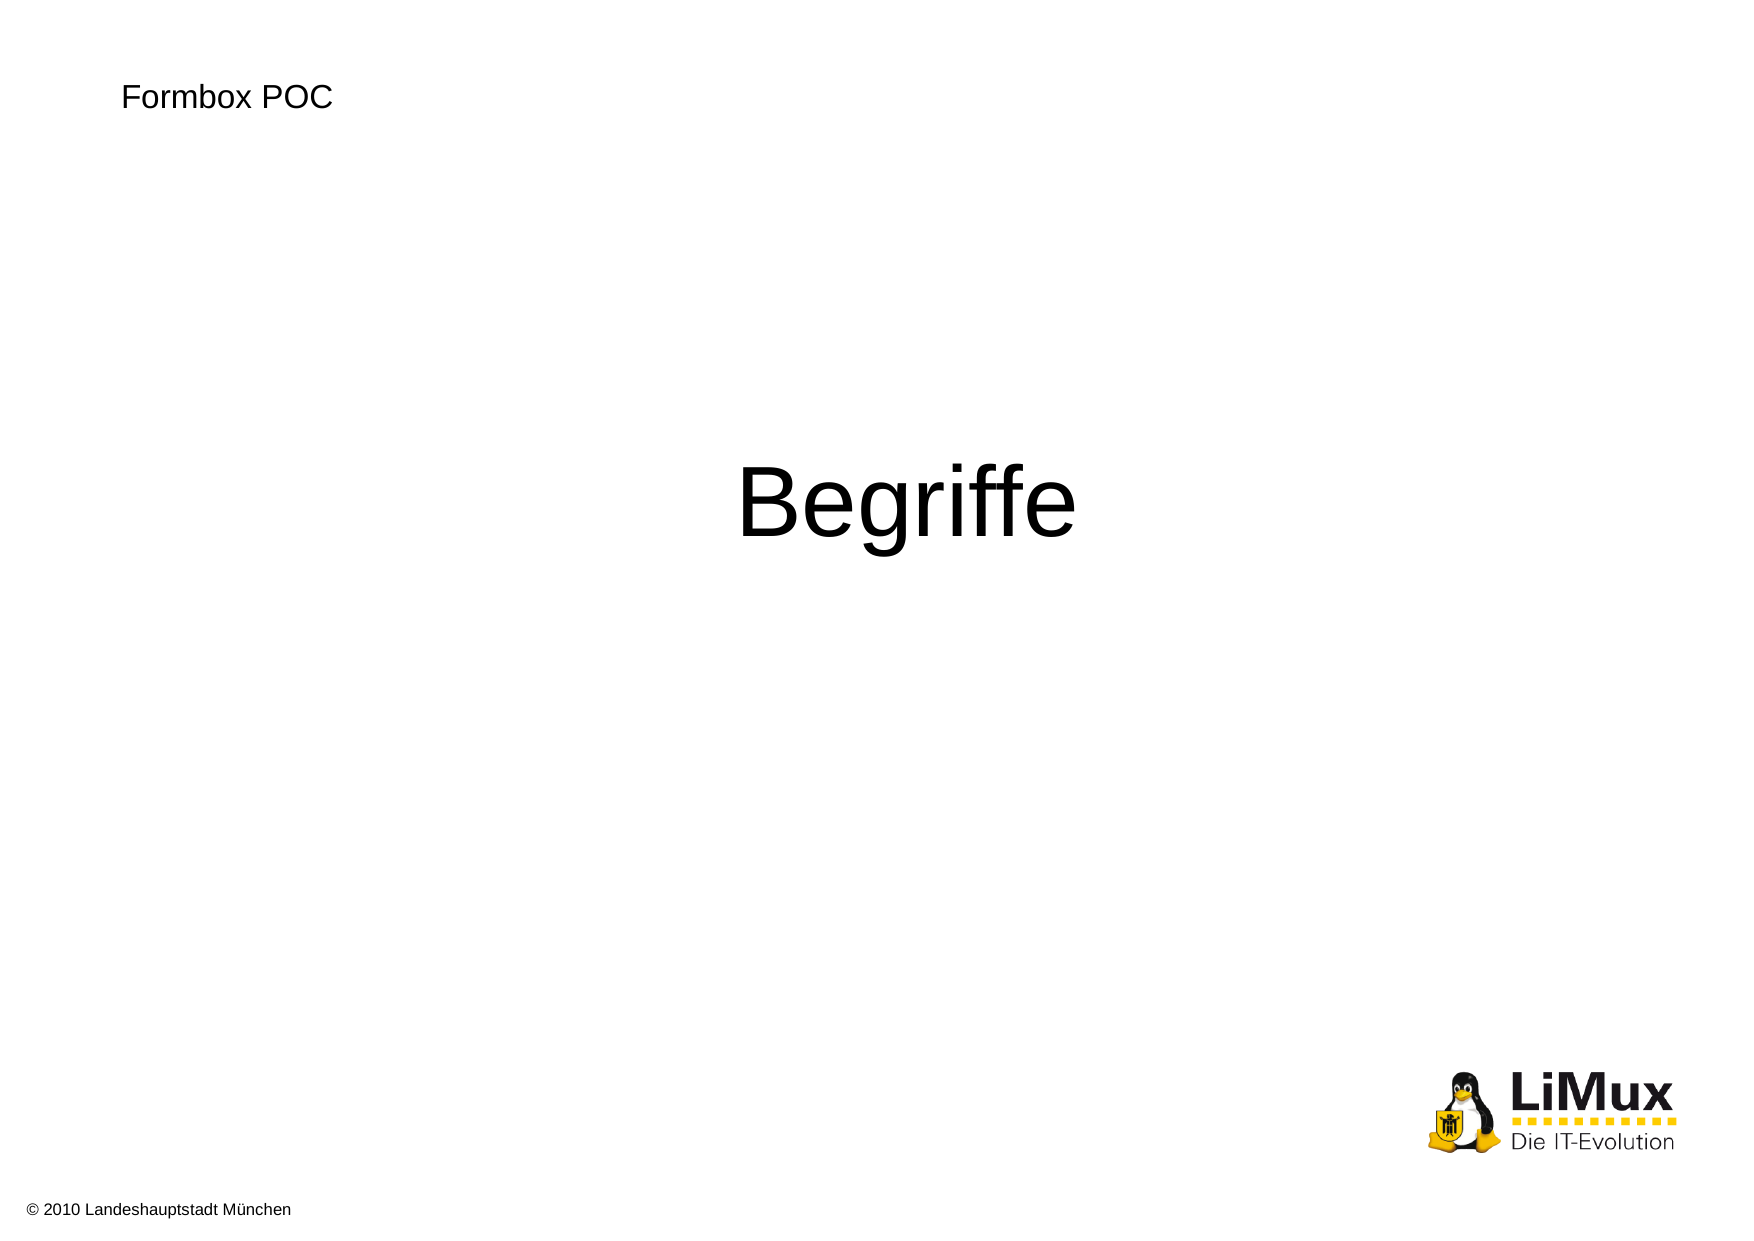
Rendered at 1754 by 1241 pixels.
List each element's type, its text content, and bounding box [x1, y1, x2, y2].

subtitle Begriffe [118, 159, 1697, 845]
picture [1417, 1059, 1731, 1173]
